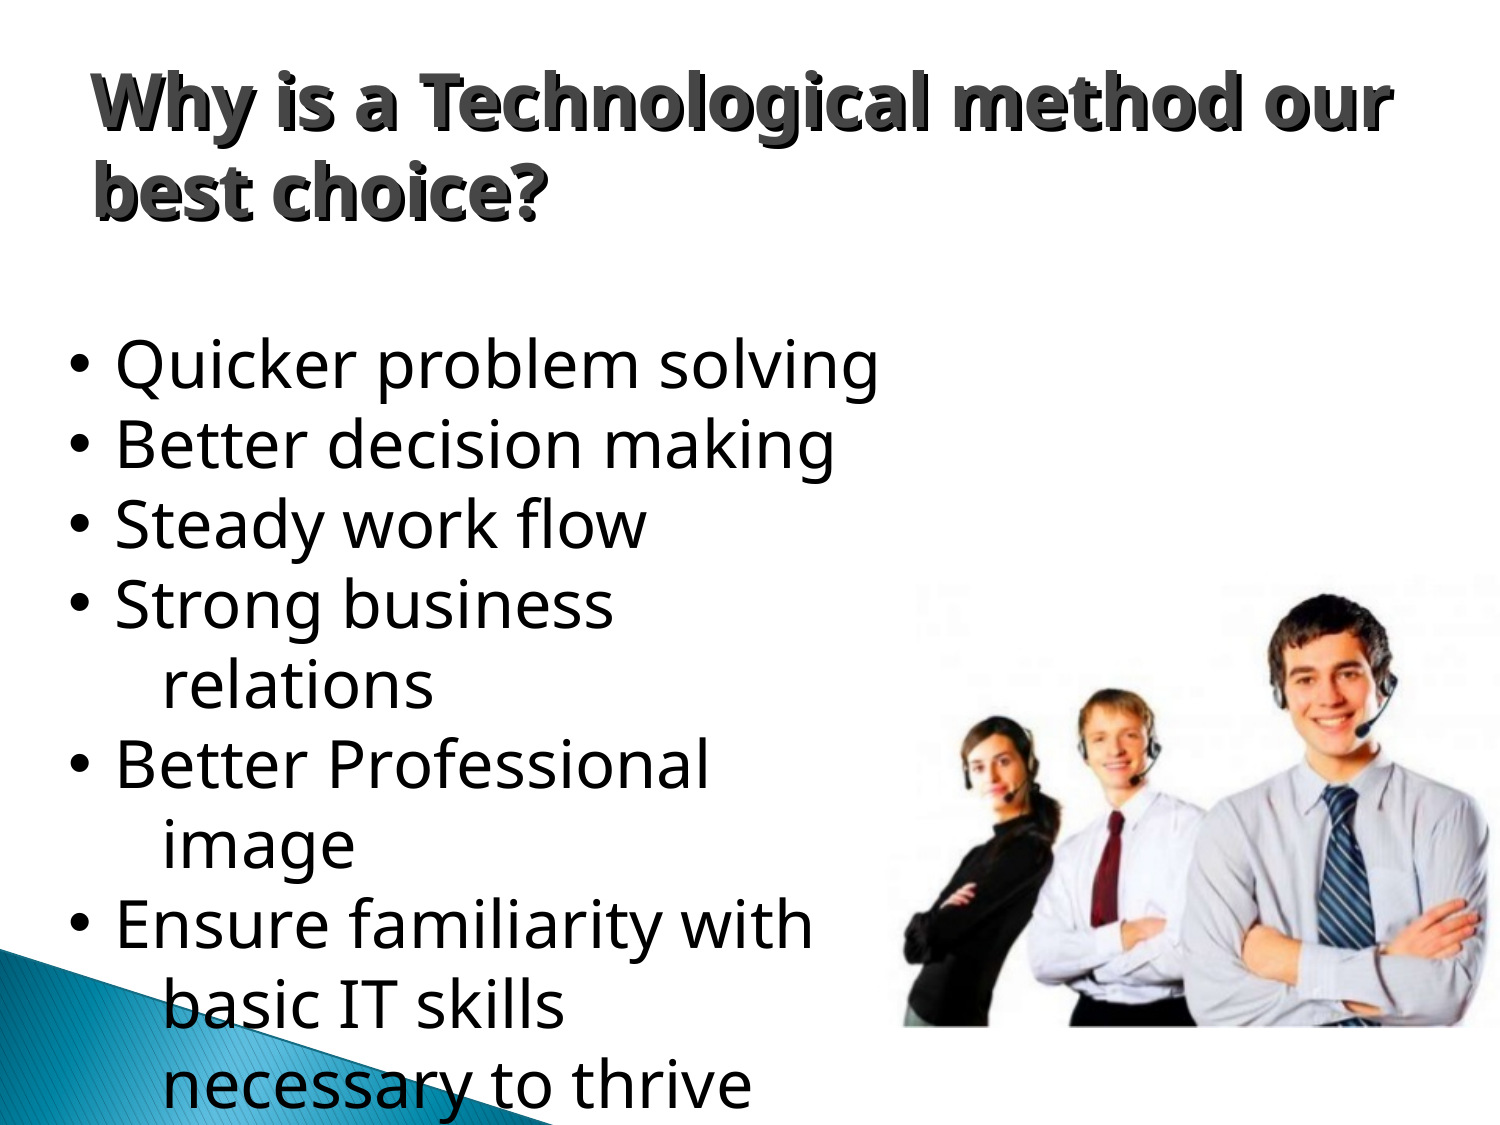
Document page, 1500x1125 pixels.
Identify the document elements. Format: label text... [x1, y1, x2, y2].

picture [503, 361, 1500, 1028]
text_box Quicker problem solving Better decision making Steady work flow Strong business relations Better Professional image Ensure familiarity with basic IT skills necessary to thrive [53, 314, 904, 976]
title Why is a Technological method our best choice? [75, 45, 1426, 233]
